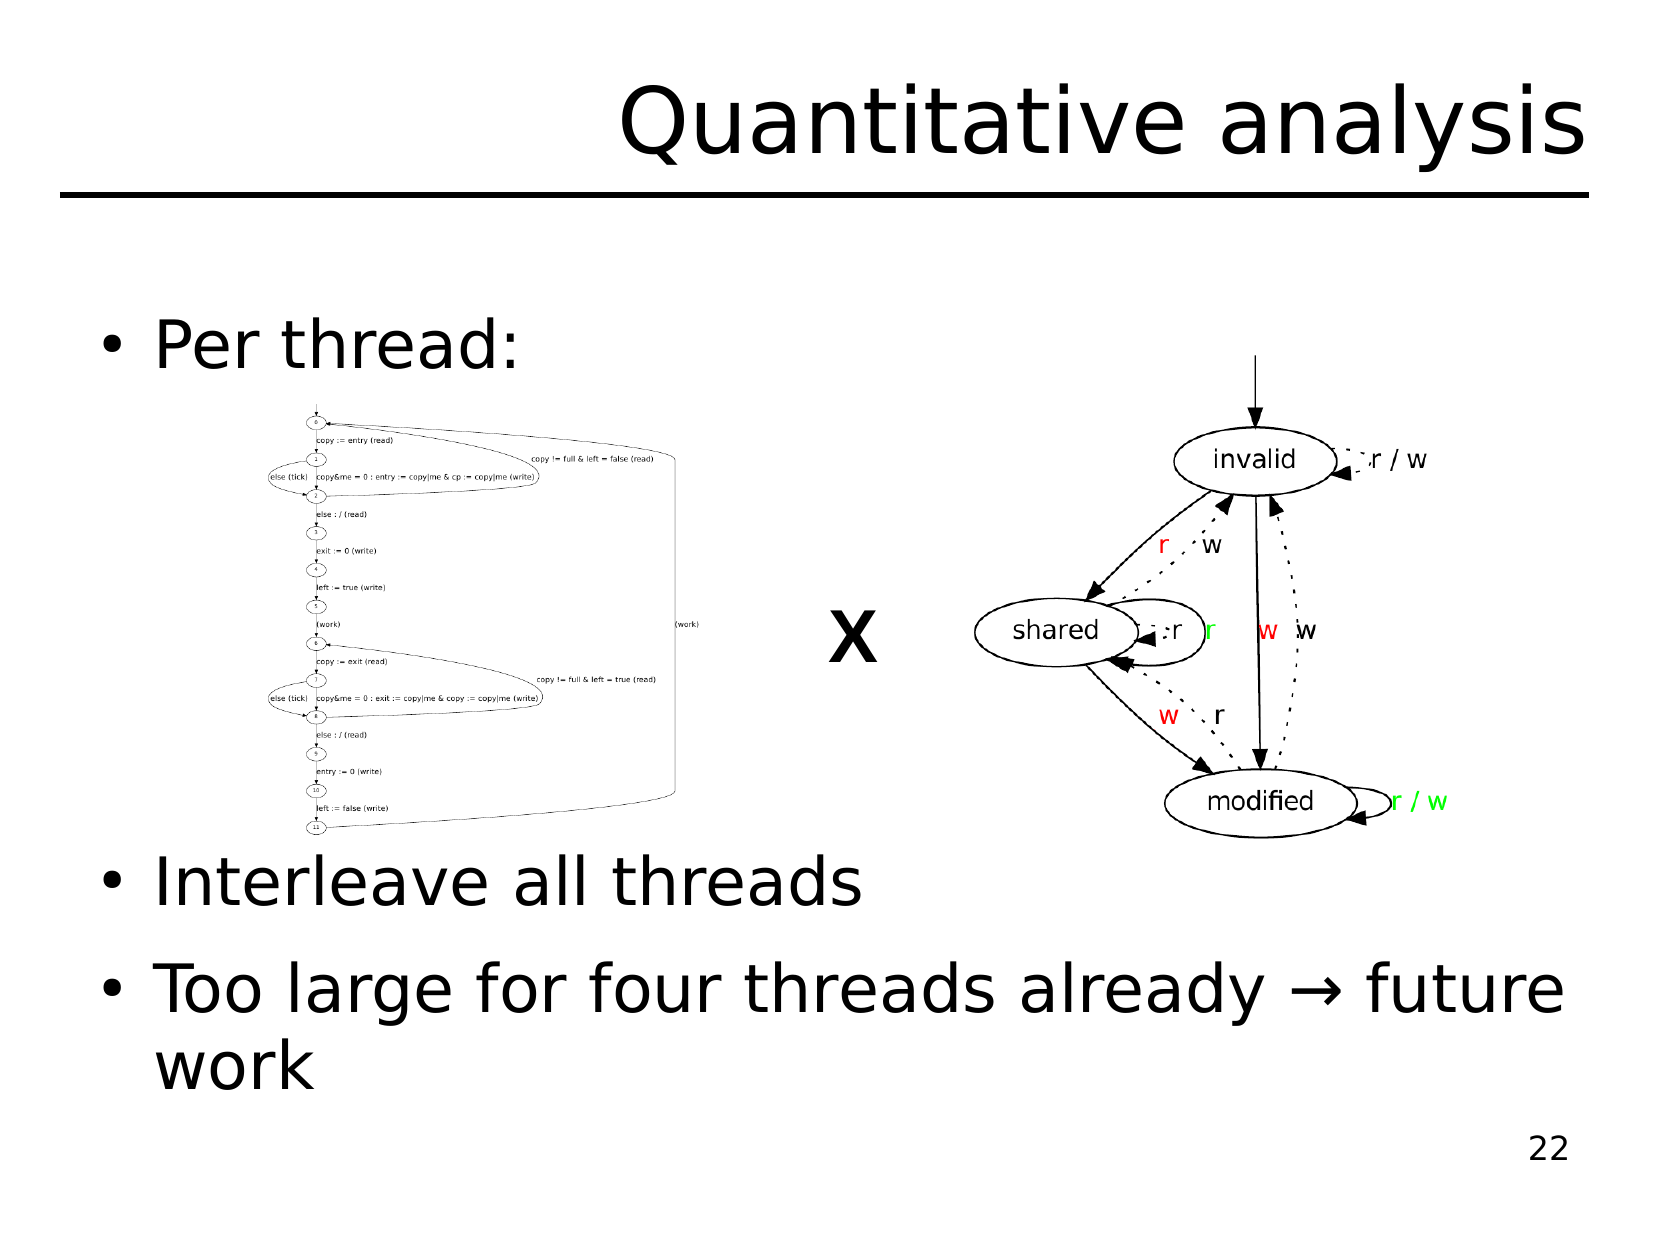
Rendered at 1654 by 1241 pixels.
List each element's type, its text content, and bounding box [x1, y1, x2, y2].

title Quantitative analysis [101, 17, 1590, 226]
list Per thread: Interleave all threads Too large for four threads already → future work [82, 306, 1571, 1111]
